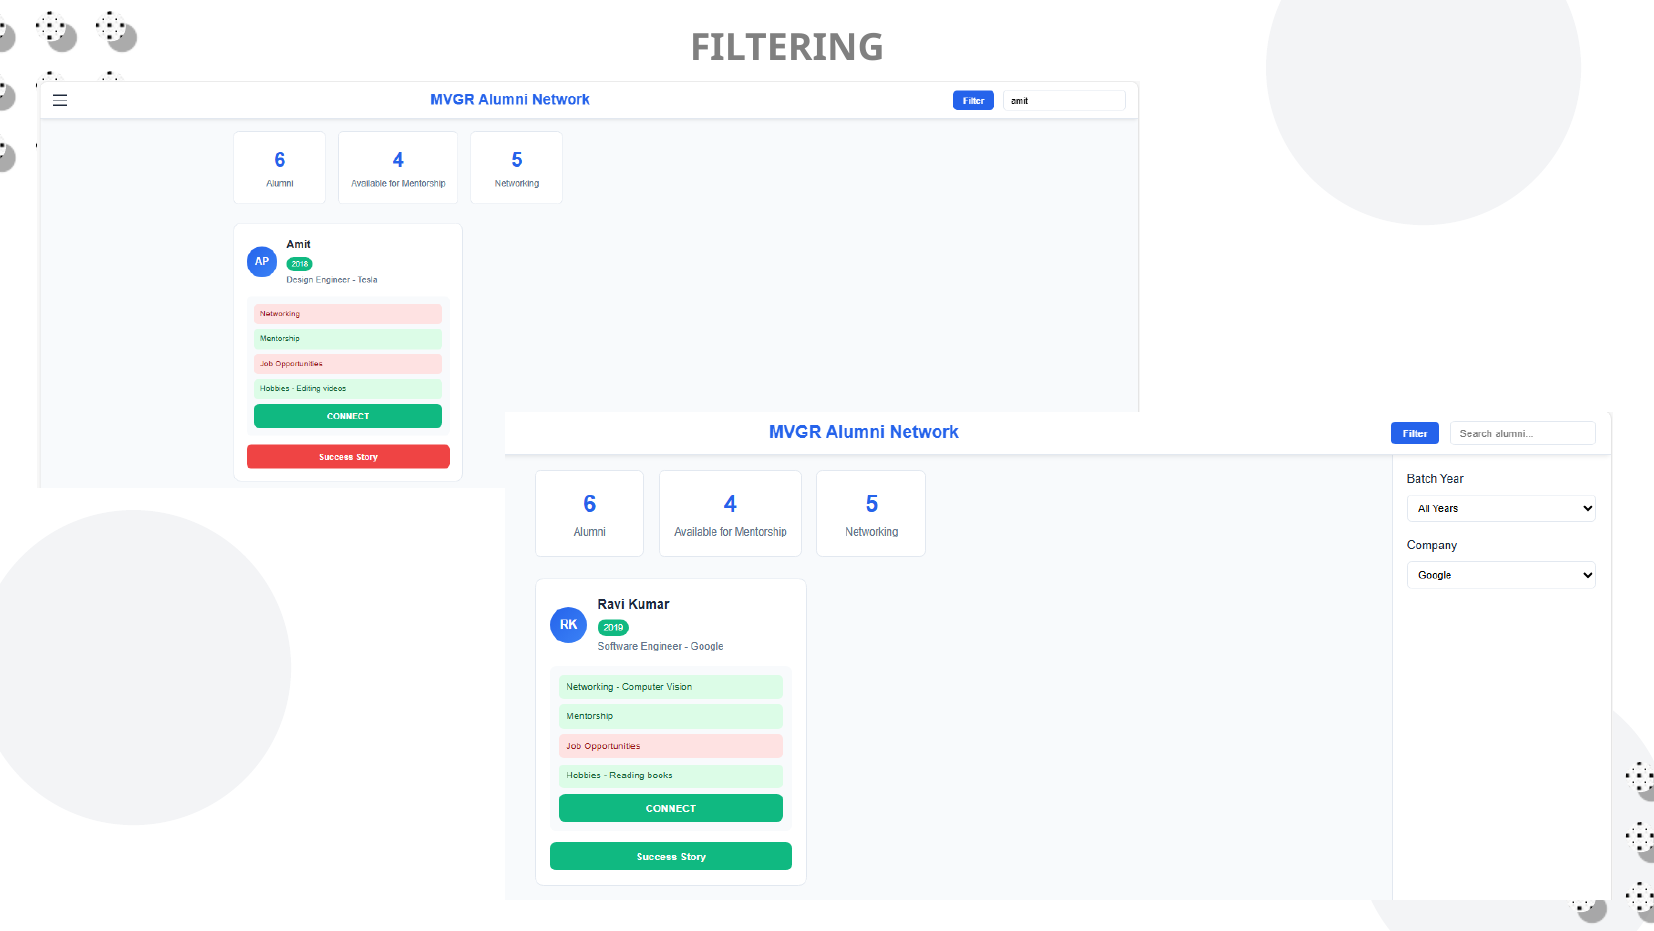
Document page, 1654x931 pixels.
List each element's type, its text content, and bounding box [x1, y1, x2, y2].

text_box FILTERING [675, 15, 900, 76]
picture [1625, 882, 1654, 913]
picture [0, 74, 6, 99]
picture [0, 134, 7, 159]
picture [95, 11, 126, 42]
picture [0, 14, 6, 39]
picture [35, 71, 1613, 913]
picture [1625, 822, 1654, 853]
picture [1625, 762, 1654, 793]
picture [35, 11, 66, 42]
